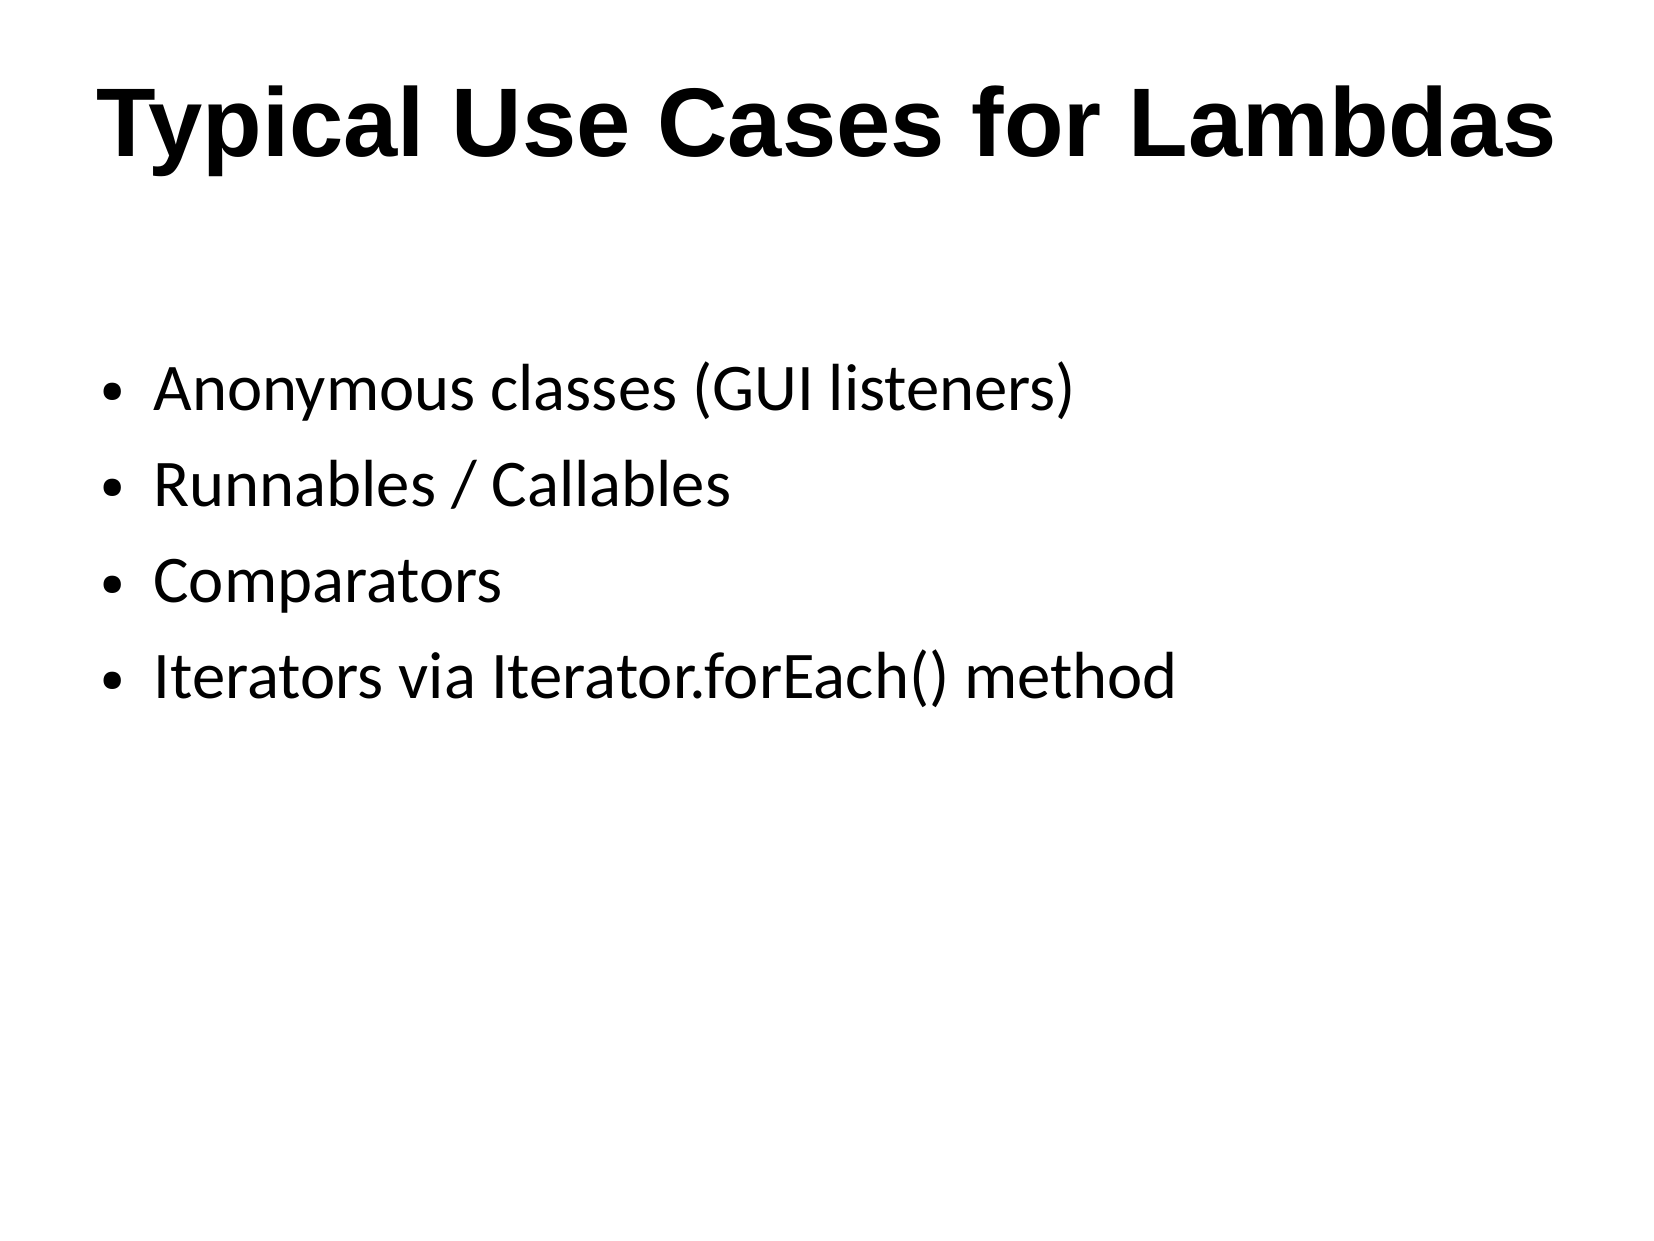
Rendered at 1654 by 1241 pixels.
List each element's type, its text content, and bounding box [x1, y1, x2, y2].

title Typical Use Cases for Lambdas [82, 49, 1571, 196]
list Anonymous classes (GUI listeners) Runnables / Callables Comparators Iterators via Iterator.forEach() method [82, 360, 1538, 1186]
